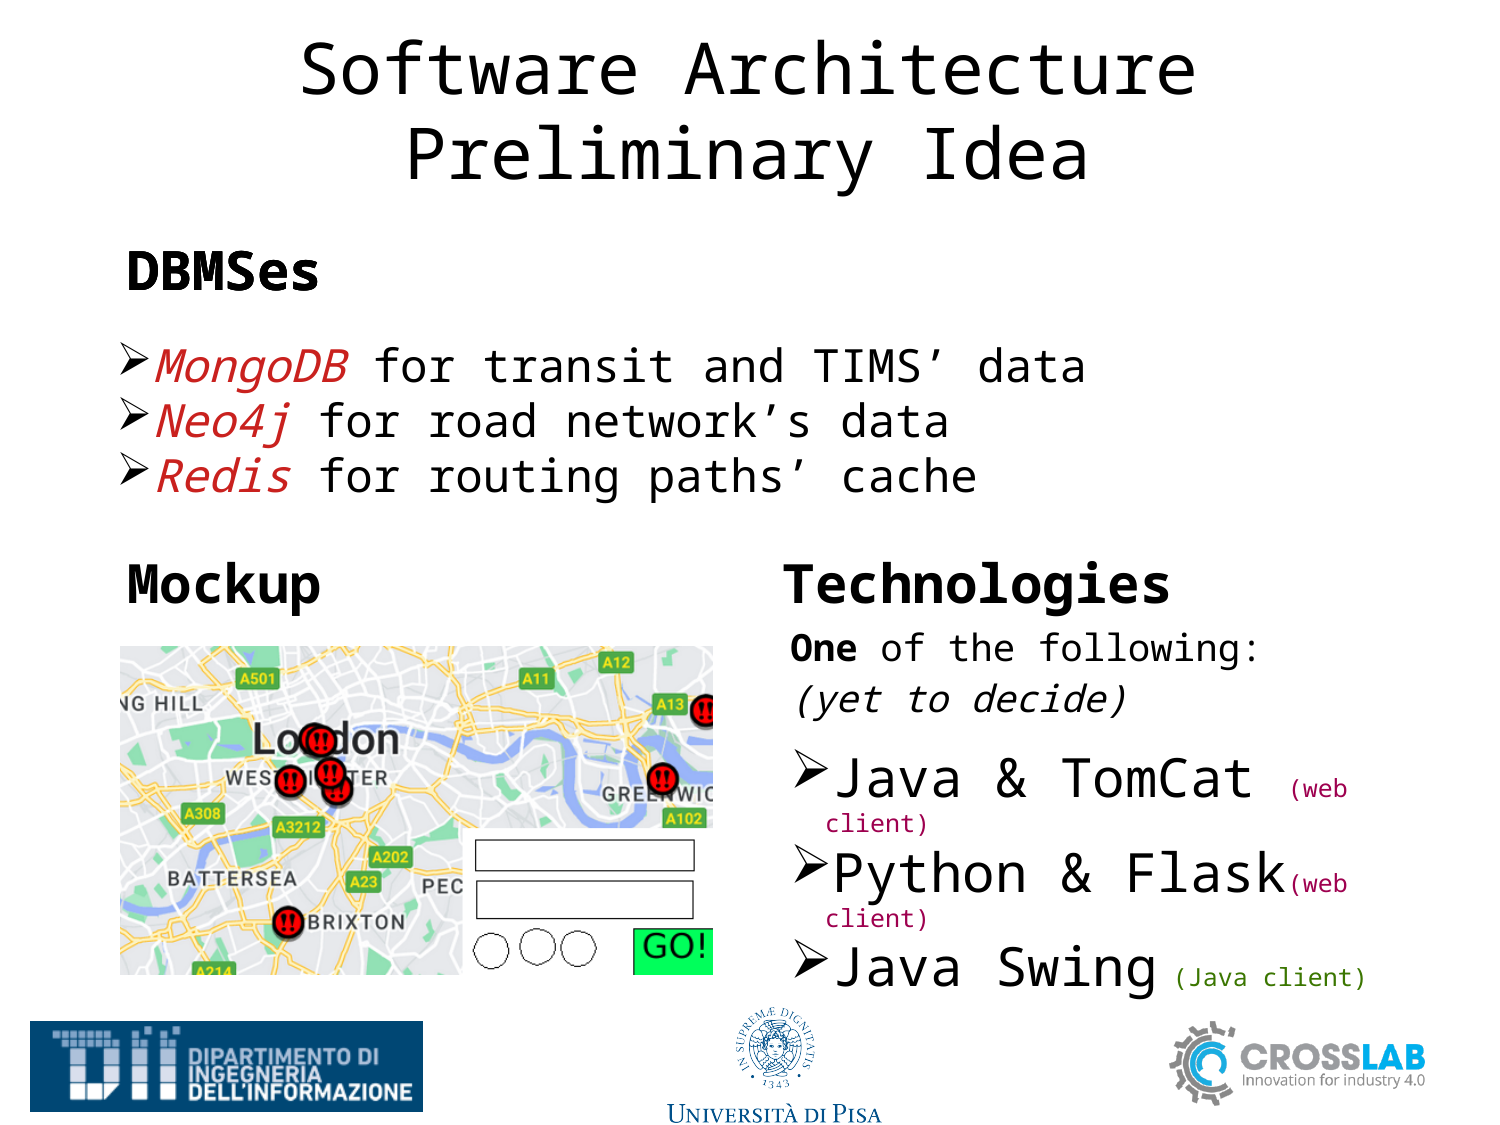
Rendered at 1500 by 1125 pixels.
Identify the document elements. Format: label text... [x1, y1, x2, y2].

title Software Architecture Preliminary Idea [30, 14, 1468, 203]
picture [120, 646, 713, 976]
text_box Java & TomCat (web client) Python & Flask(web client) Java Swing (Java client) [775, 735, 1426, 1006]
text_box One of the following: (yet to decide) [775, 613, 1236, 714]
picture [667, 1007, 882, 1123]
picture [1169, 1021, 1425, 1106]
text_box Mockup [112, 538, 451, 615]
text_box DBMSes [112, 225, 938, 302]
text_box Technologies [768, 538, 1238, 615]
text_box MongoDB for transit and TIMS’ data Neo4j for road network’s data Redis for routing paths’ cache [101, 329, 1444, 510]
picture [30, 1021, 423, 1112]
